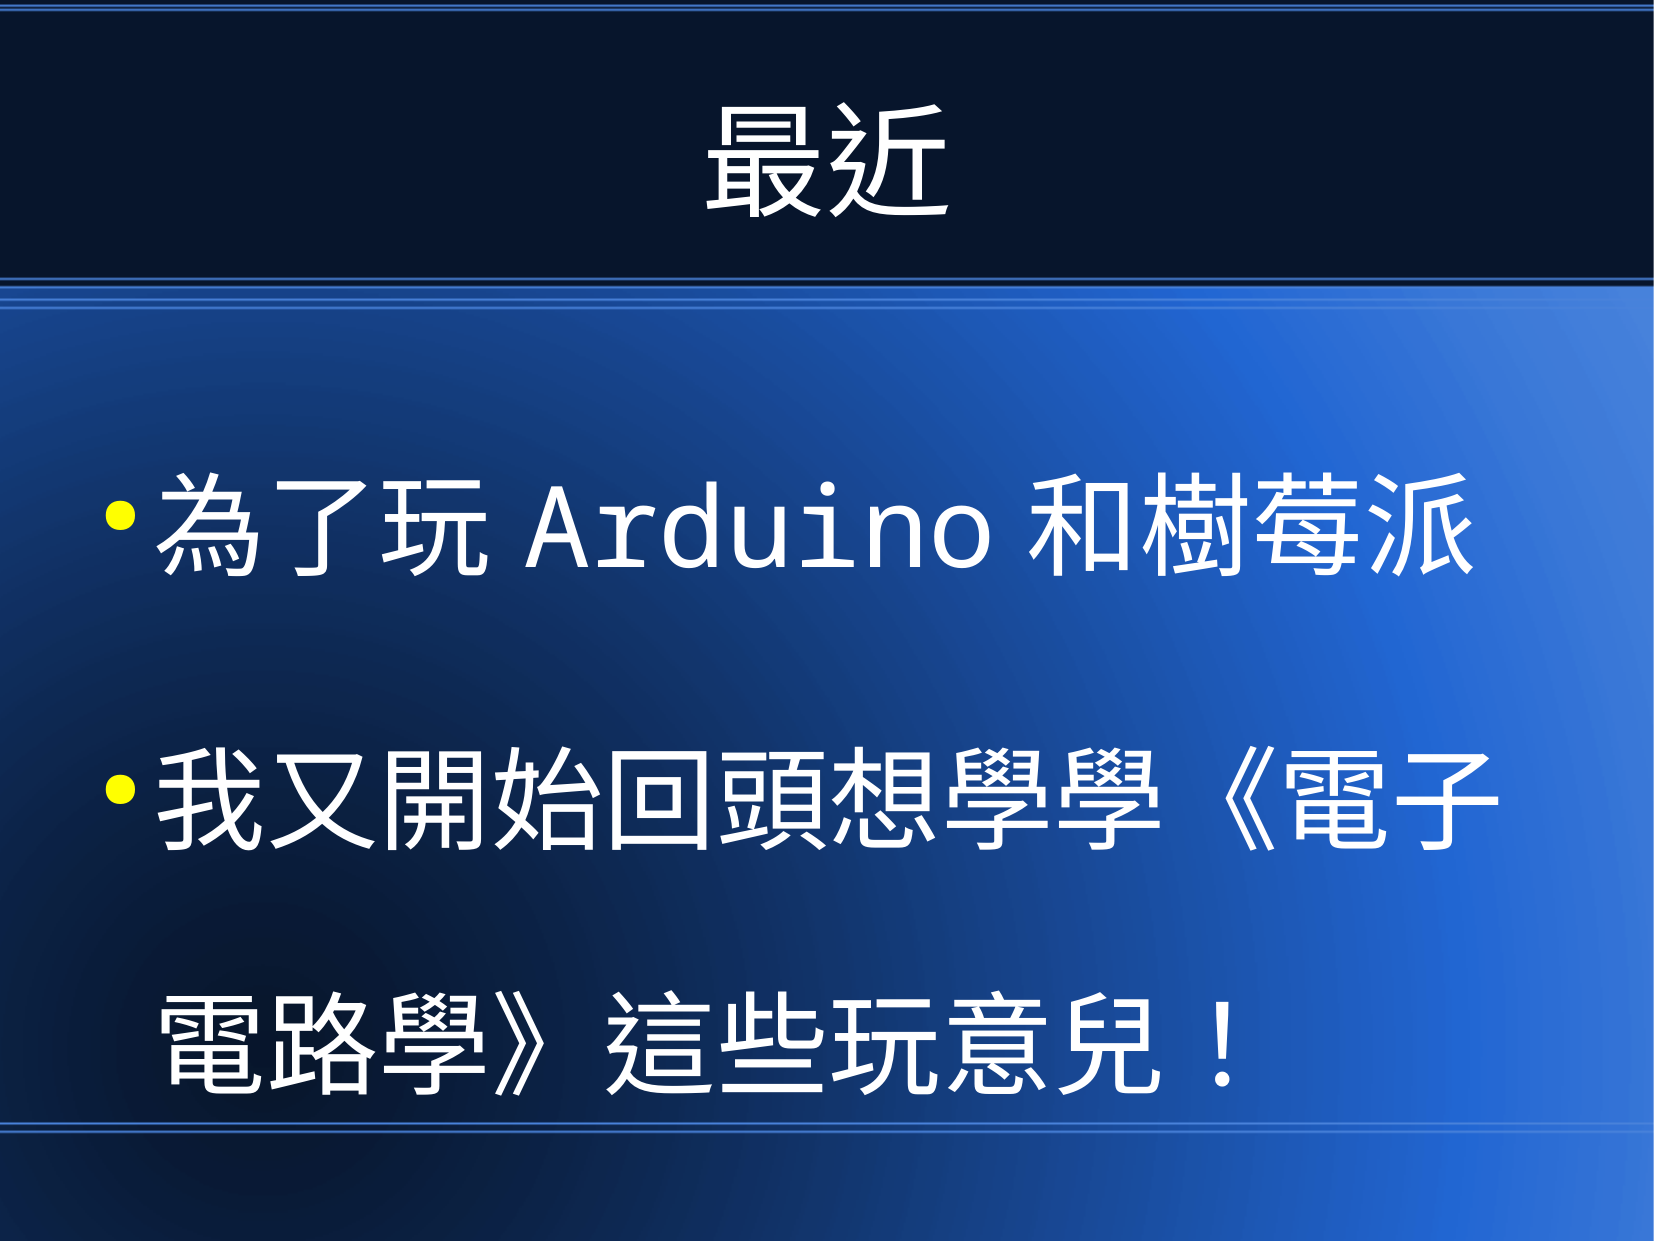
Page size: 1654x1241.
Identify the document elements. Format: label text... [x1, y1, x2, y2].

picture [0, 0, 1654, 1241]
list 為了玩Arduino和樹莓派 我又開始回頭想學學《電子電路學》這些玩意兒！ [82, 355, 1571, 1241]
title 最近 [82, 49, 1571, 257]
